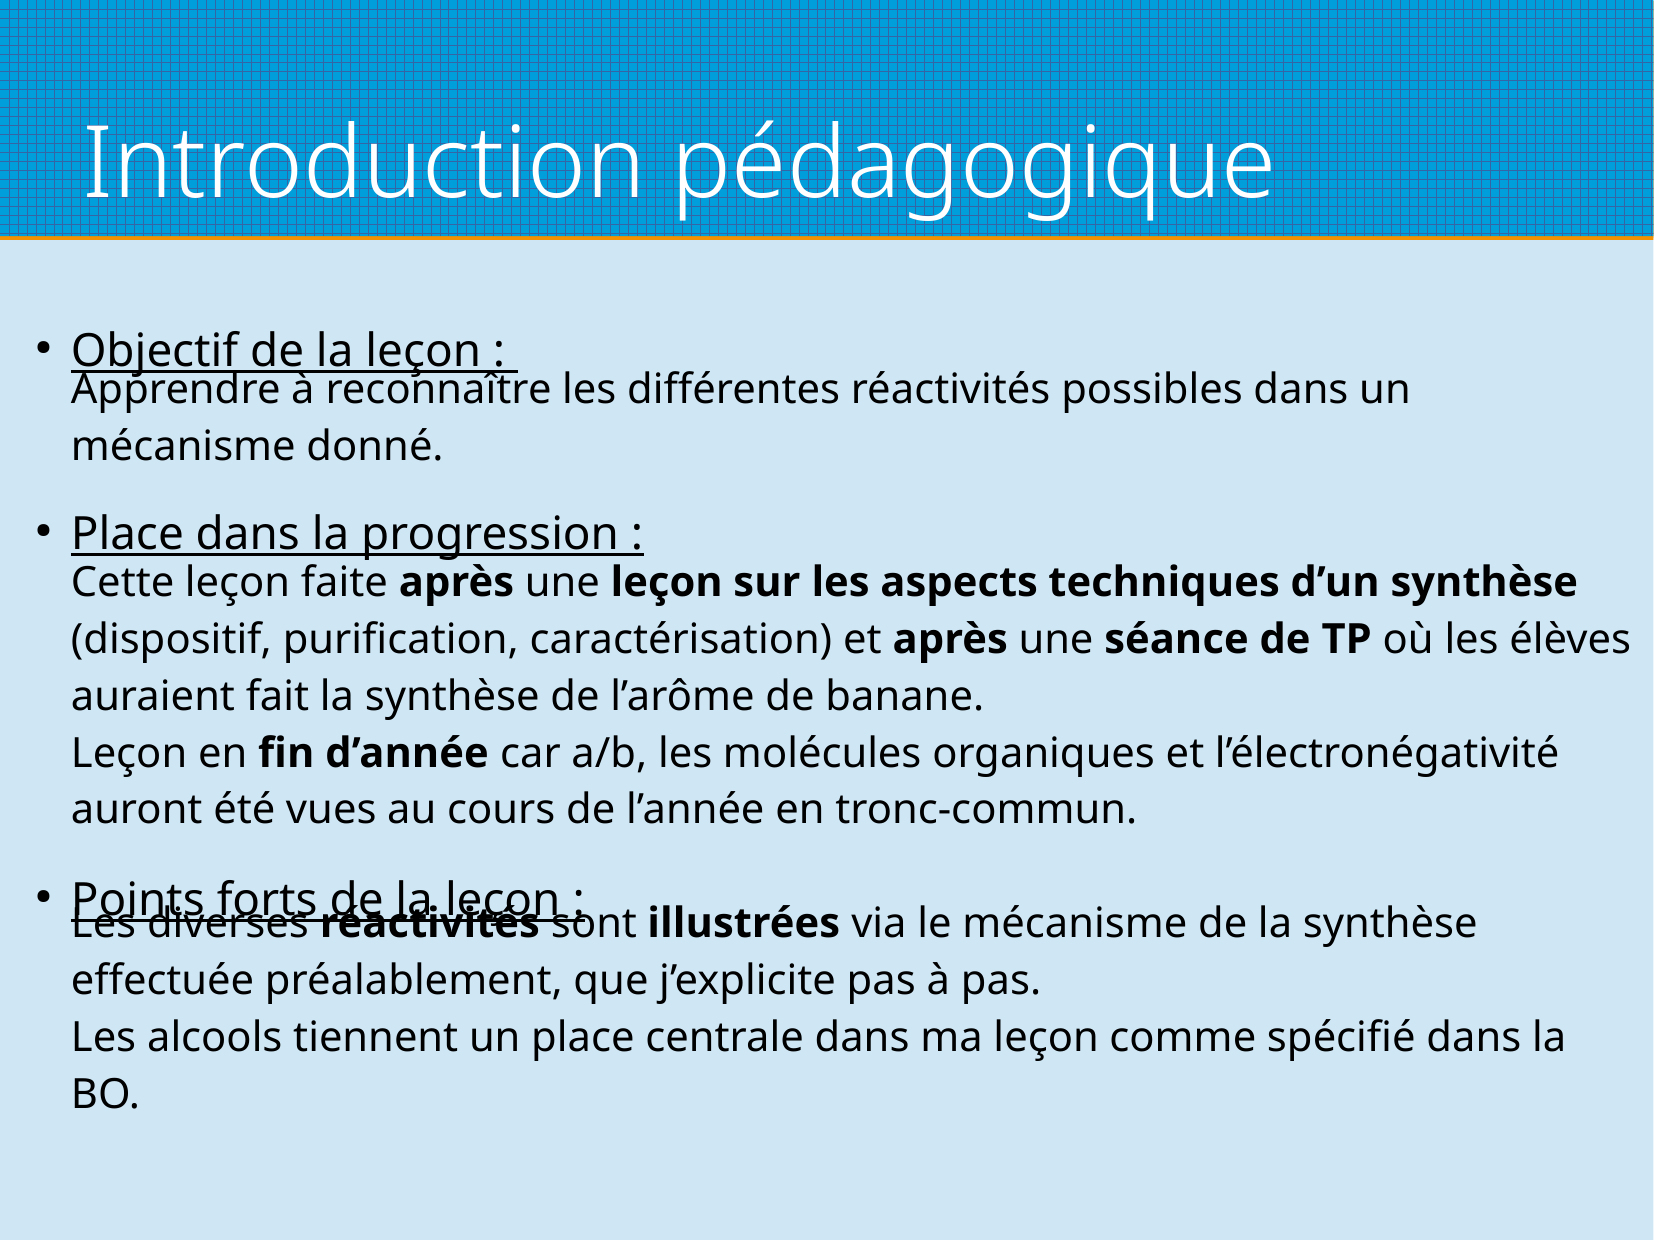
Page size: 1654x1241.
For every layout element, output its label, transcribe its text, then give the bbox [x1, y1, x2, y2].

text_box Cette leçon faite après une leçon sur les aspects techniques d’un synthèse (dispositif, purification, caractérisation) et après une séance de TP où les élèves auraient fait la synthèse de l’arôme de banane. Leçon en fin d’année car a/b, les molécules organiques et l’électronégativité auront été vues au cours de l’année en tronc-commun. [29, 556, 1648, 831]
text_box Objectif de la leçon : [29, 313, 709, 377]
text_box Place dans la progression : [29, 496, 709, 556]
text_box Apprendre à reconnaître les différentes réactivités possibles dans un mécanisme donné. [29, 377, 1648, 455]
title Introduction pédagogique [82, 19, 1571, 227]
text_box Les diverses réactivités sont illustrées via le mécanisme de la synthèse effectuée préalablement, que j’explicite pas à pas. Les alcools tiennent un place centrale dans ma leçon comme spécifié dans la BO. [29, 922, 1648, 1092]
text_box Points forts de la leçon : [29, 863, 709, 922]
